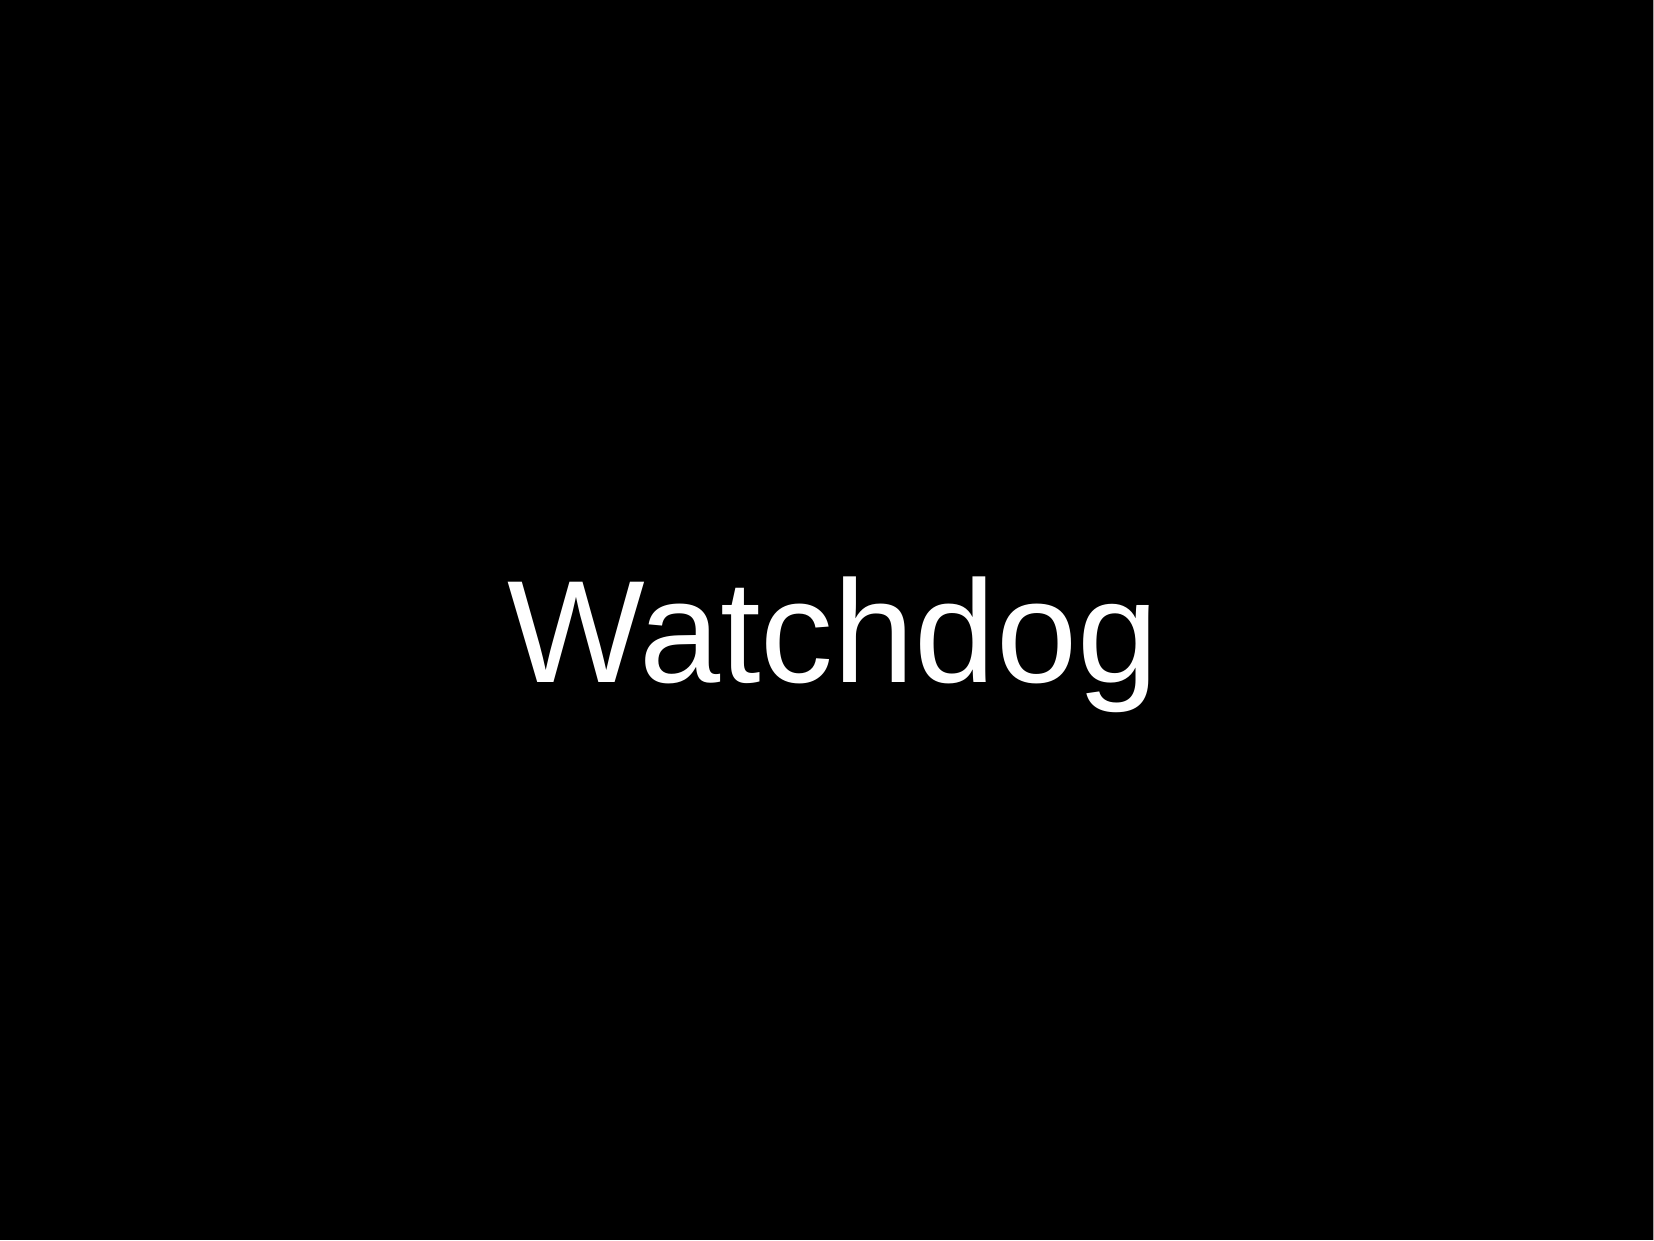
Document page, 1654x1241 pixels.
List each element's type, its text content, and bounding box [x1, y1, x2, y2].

text_box Watchdog [23, 543, 1642, 767]
